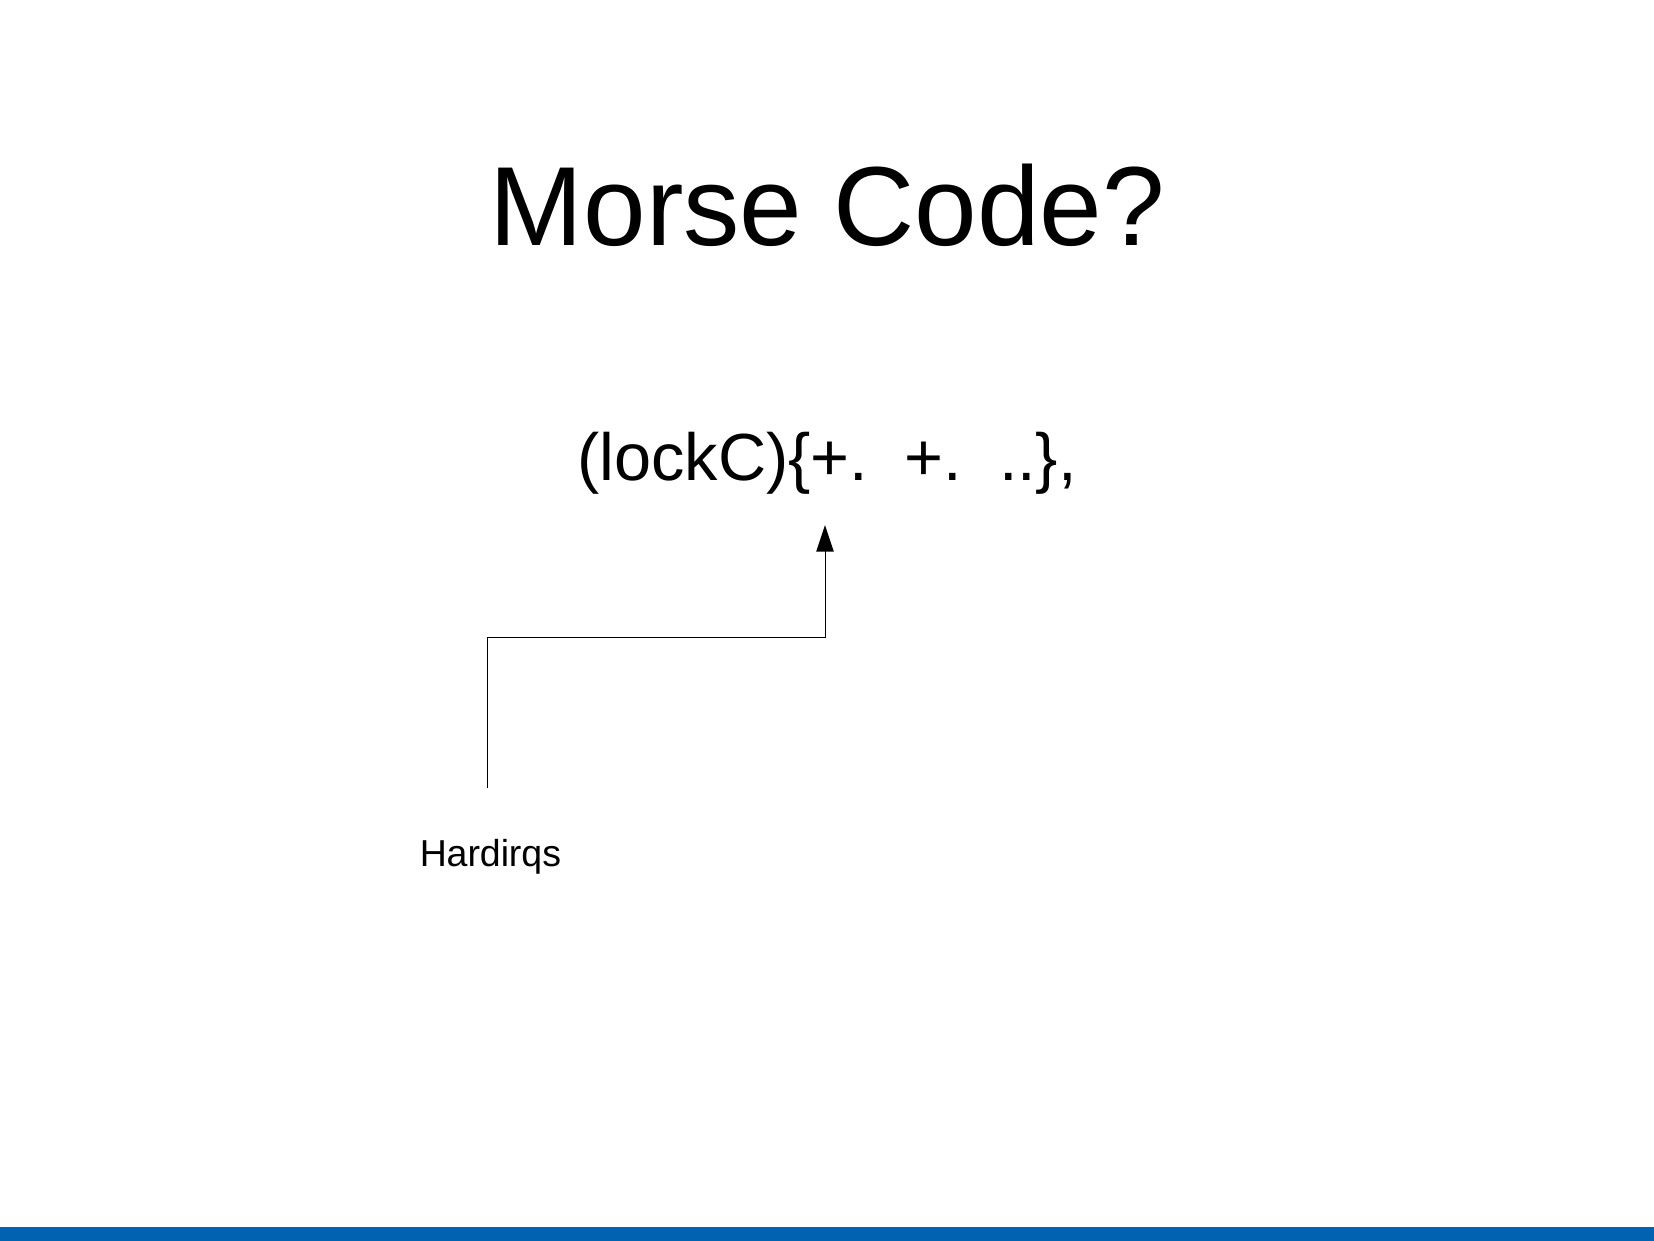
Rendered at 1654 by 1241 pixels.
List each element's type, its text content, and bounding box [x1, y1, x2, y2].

text_box (lockC){+. +. ..}, [562, 412, 1126, 503]
text_box Hardirqs [405, 825, 576, 882]
title Morse Code? [121, 110, 1534, 303]
